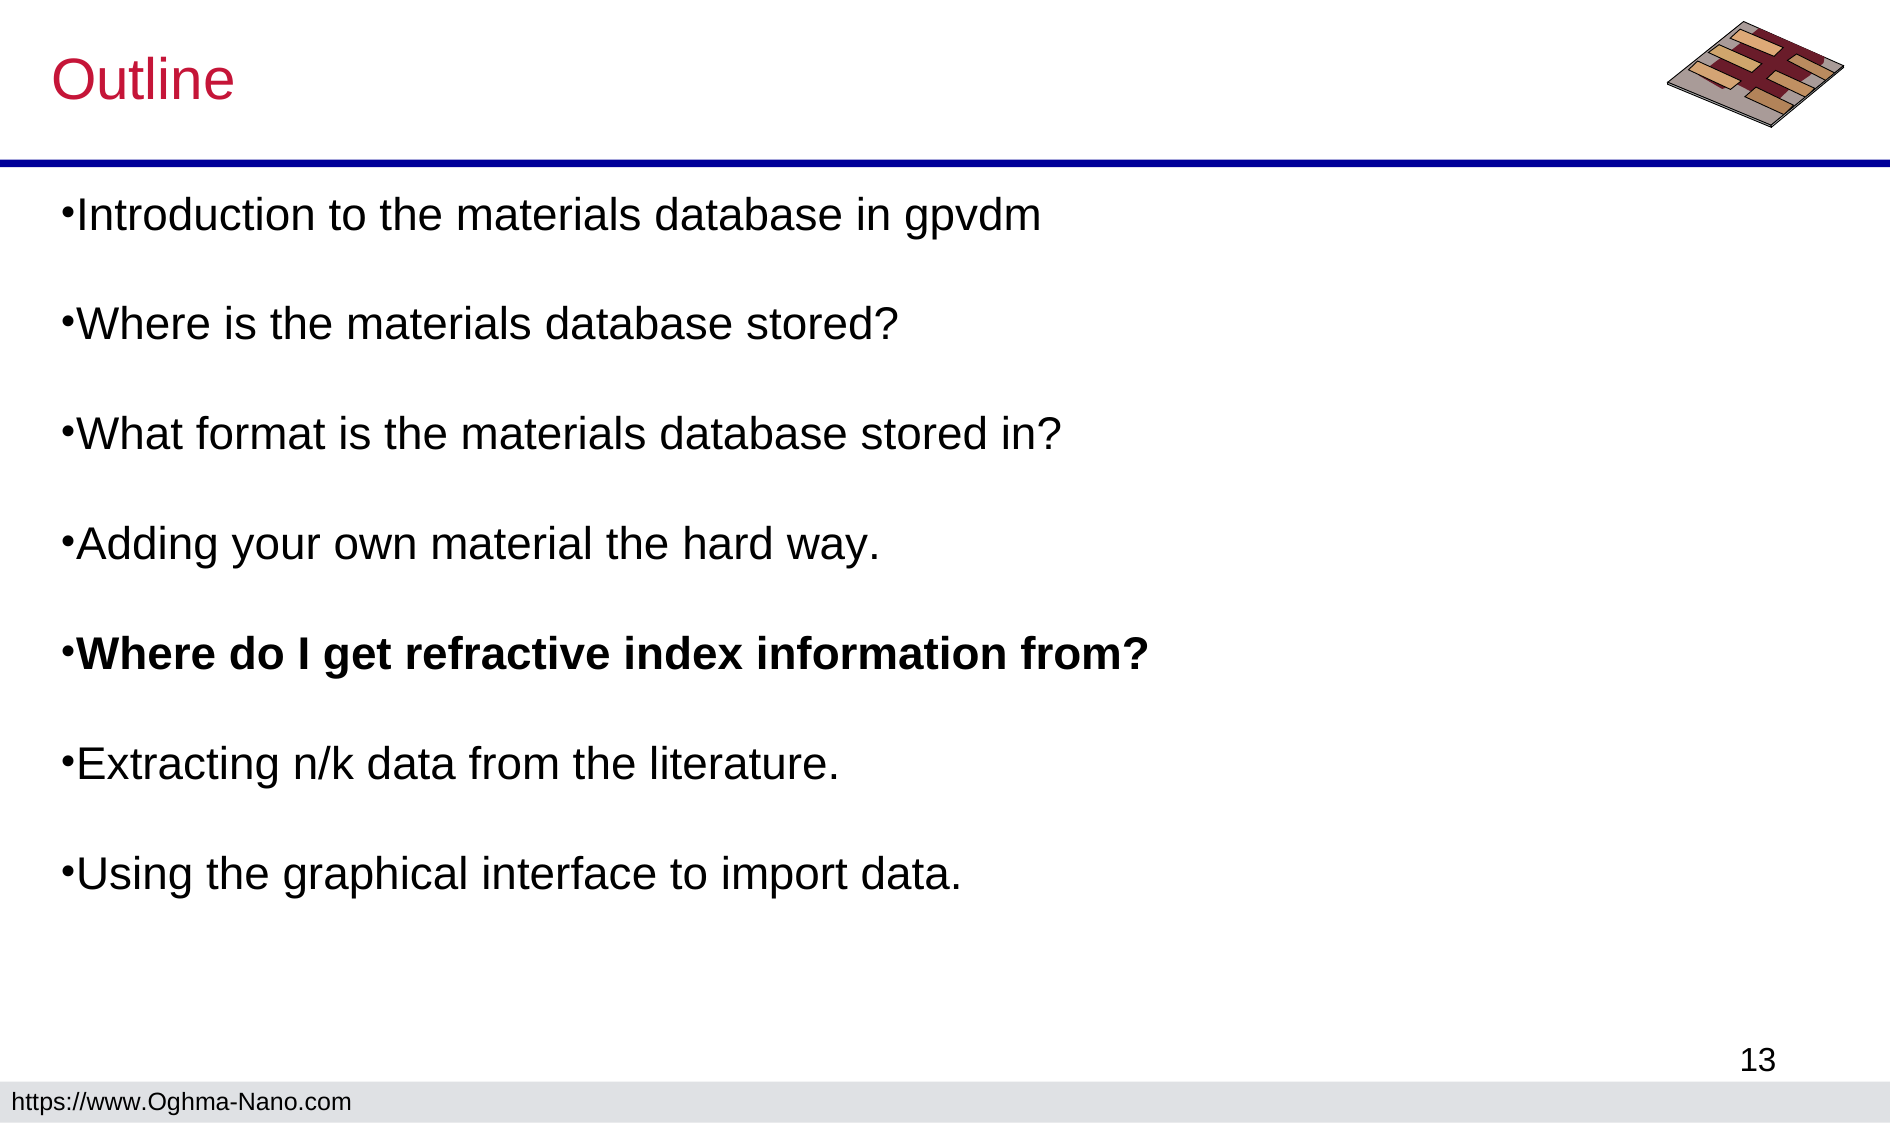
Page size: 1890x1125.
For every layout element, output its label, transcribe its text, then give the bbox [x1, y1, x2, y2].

text_box Introduction to the materials database in gpvdm Where is the materials database stored? What format is the materials database stored in? Adding your own material the hard way. Where do I get refractive index information from? Extracting n/k data from the literature. Using the graphical interface to import data. [45, 176, 1890, 907]
title Outline [36, 6, 1575, 153]
text_box <number> [1724, 1030, 1890, 1101]
